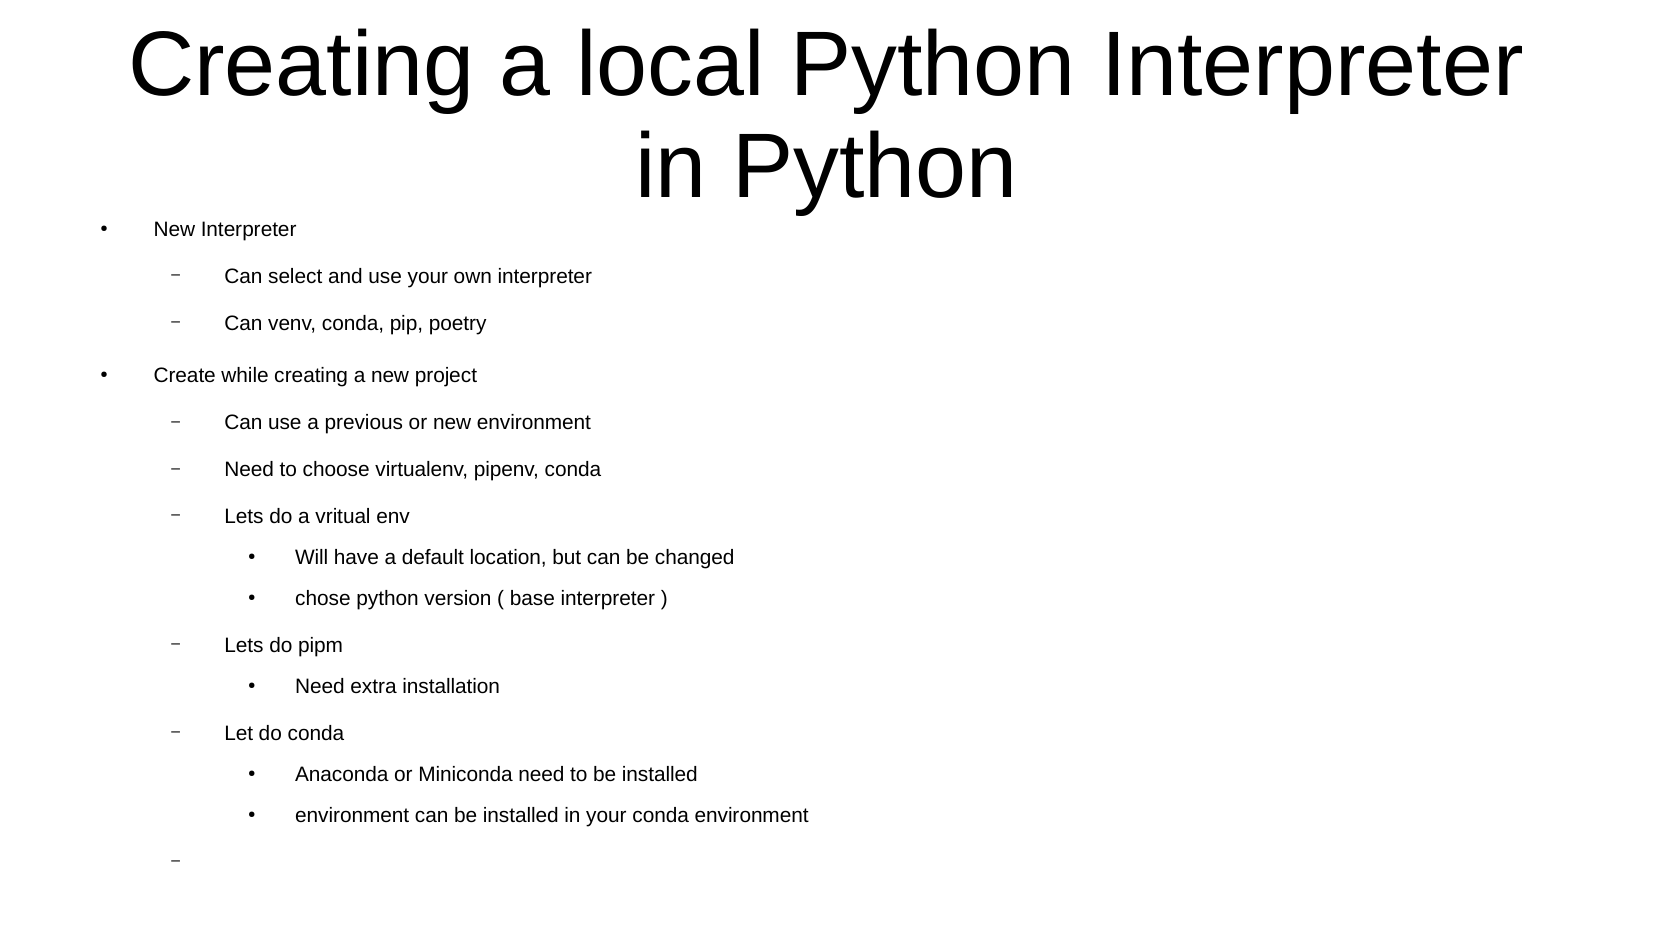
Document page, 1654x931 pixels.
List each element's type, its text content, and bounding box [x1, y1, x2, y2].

list New Interpreter Can select and use your own interpreter Can venv, conda, pip, poetry Create while creating a new project Can use a previous or new environment Need to choose virtualenv, pipenv, conda Lets do a vritual env Will have a default location, but can be changed chose python version ( base interpreter ) Lets do pipm Need extra installation Let do conda Anaconda or Miniconda need to be installed environment can be installed in your conda environment [82, 217, 1621, 916]
title Creating a local Python Interpreter in Python [82, 12, 1571, 217]
